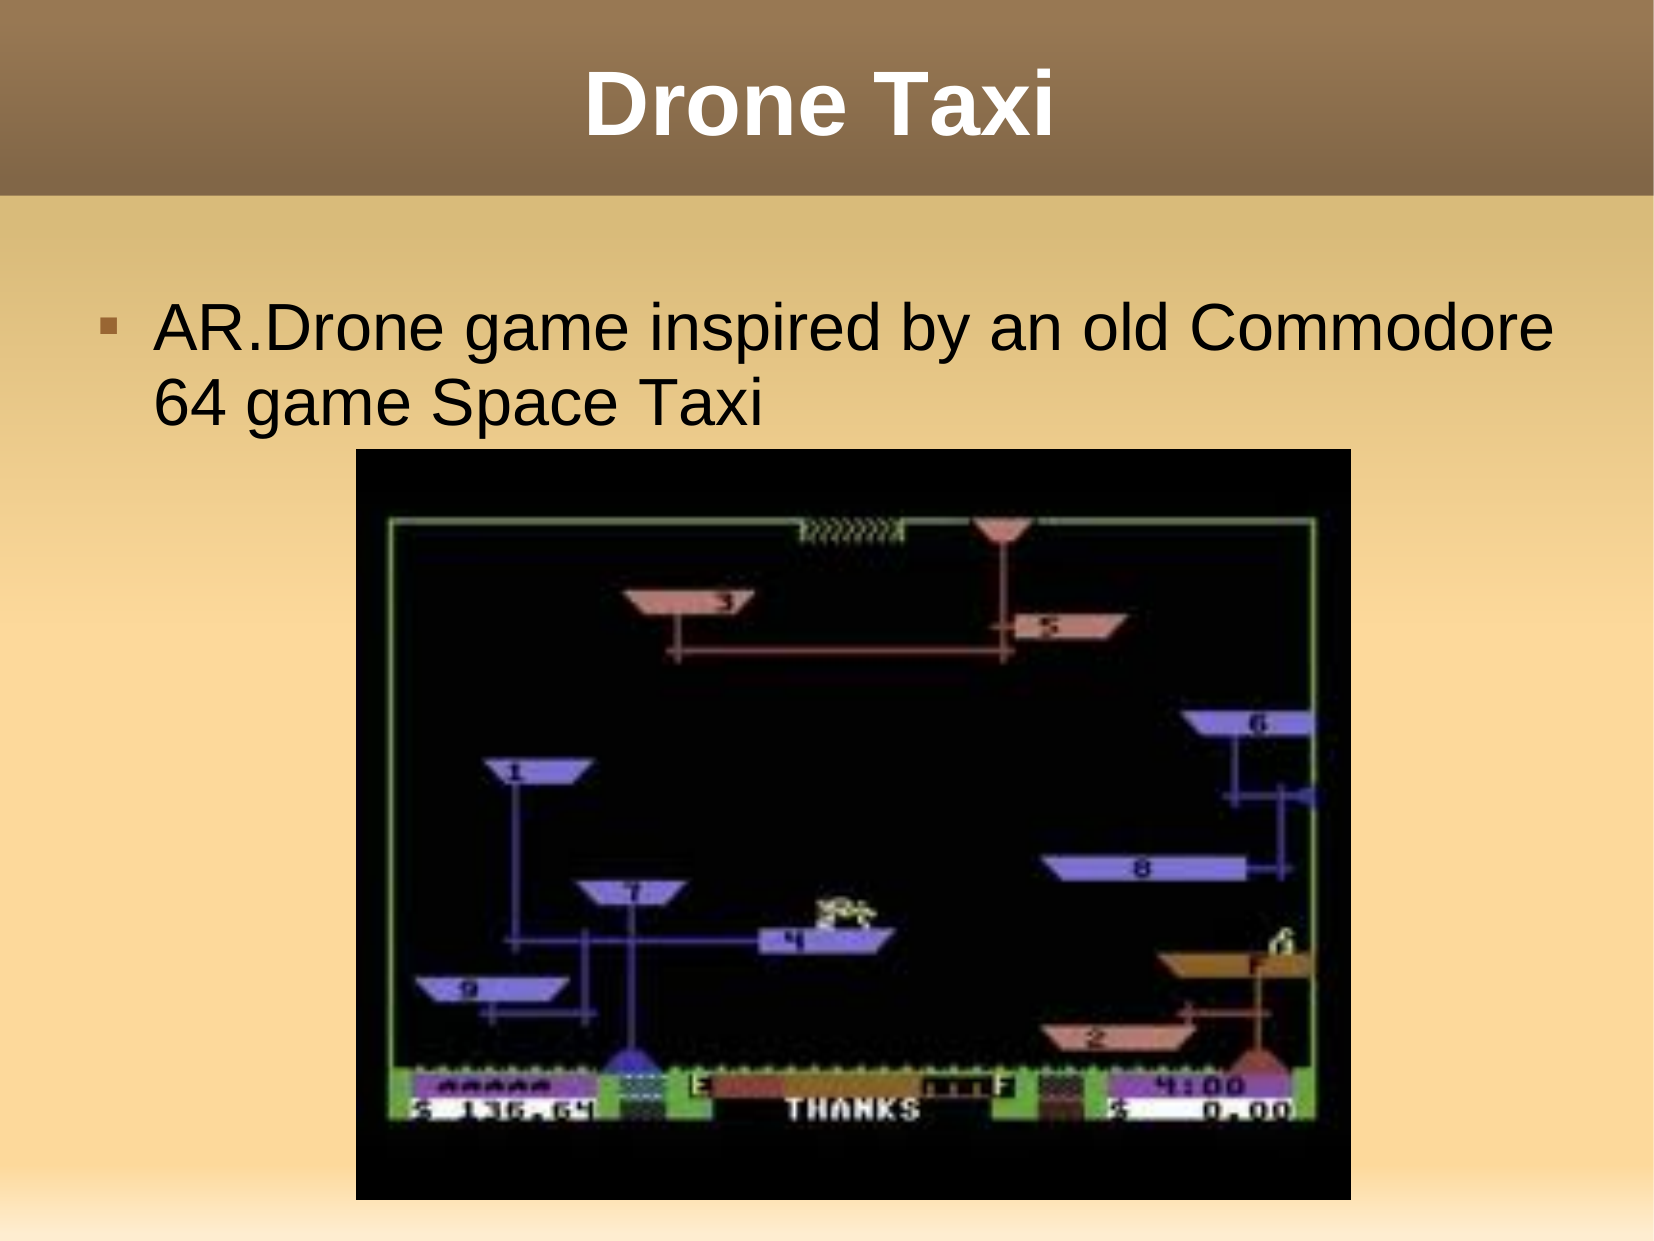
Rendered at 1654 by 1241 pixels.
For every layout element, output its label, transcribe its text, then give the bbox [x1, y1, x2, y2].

picture [0, 0, 1654, 1241]
list AR.Drone game inspired by an old Commodore 64 game Space Taxi [82, 290, 1571, 1109]
title Drone Taxi [76, 0, 1565, 208]
